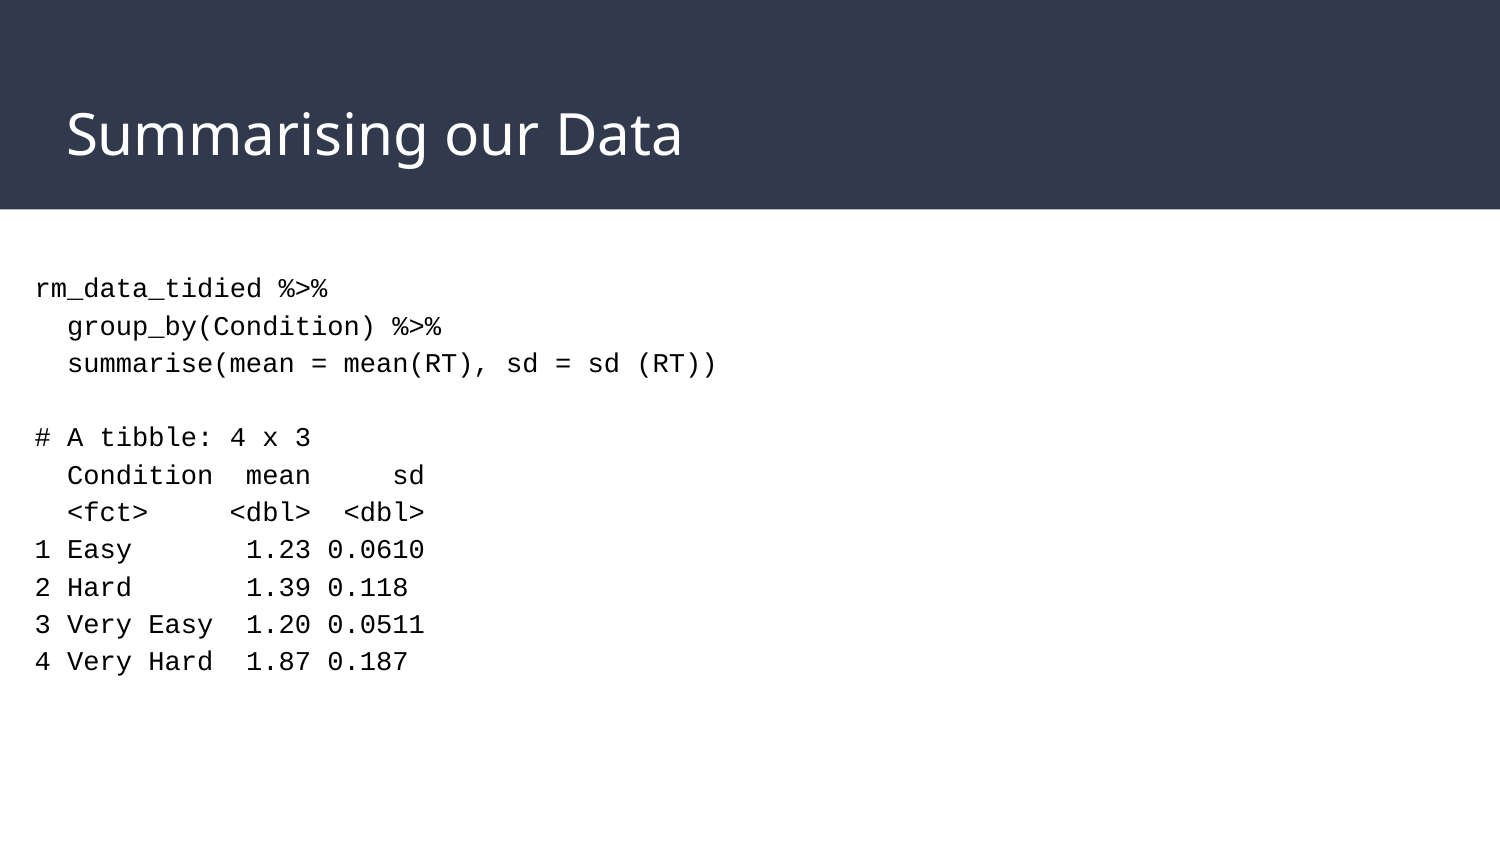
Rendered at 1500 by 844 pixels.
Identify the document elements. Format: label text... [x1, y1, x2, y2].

title Summarising our Data [51, 82, 1449, 185]
text_box rm_data_tidied %>% group_by(Condition) %>% summarise(mean = mean(RT), sd = sd (RT)) # A tibble: 4 x 3 Condition mean sd <fct> <dbl> <dbl> 1 Easy 1.23 0.0610 2 Hard 1.39 0.118 3 Very Easy 1.20 0.0511 4 Very Hard 1.87 0.187 [19, 250, 1472, 821]
